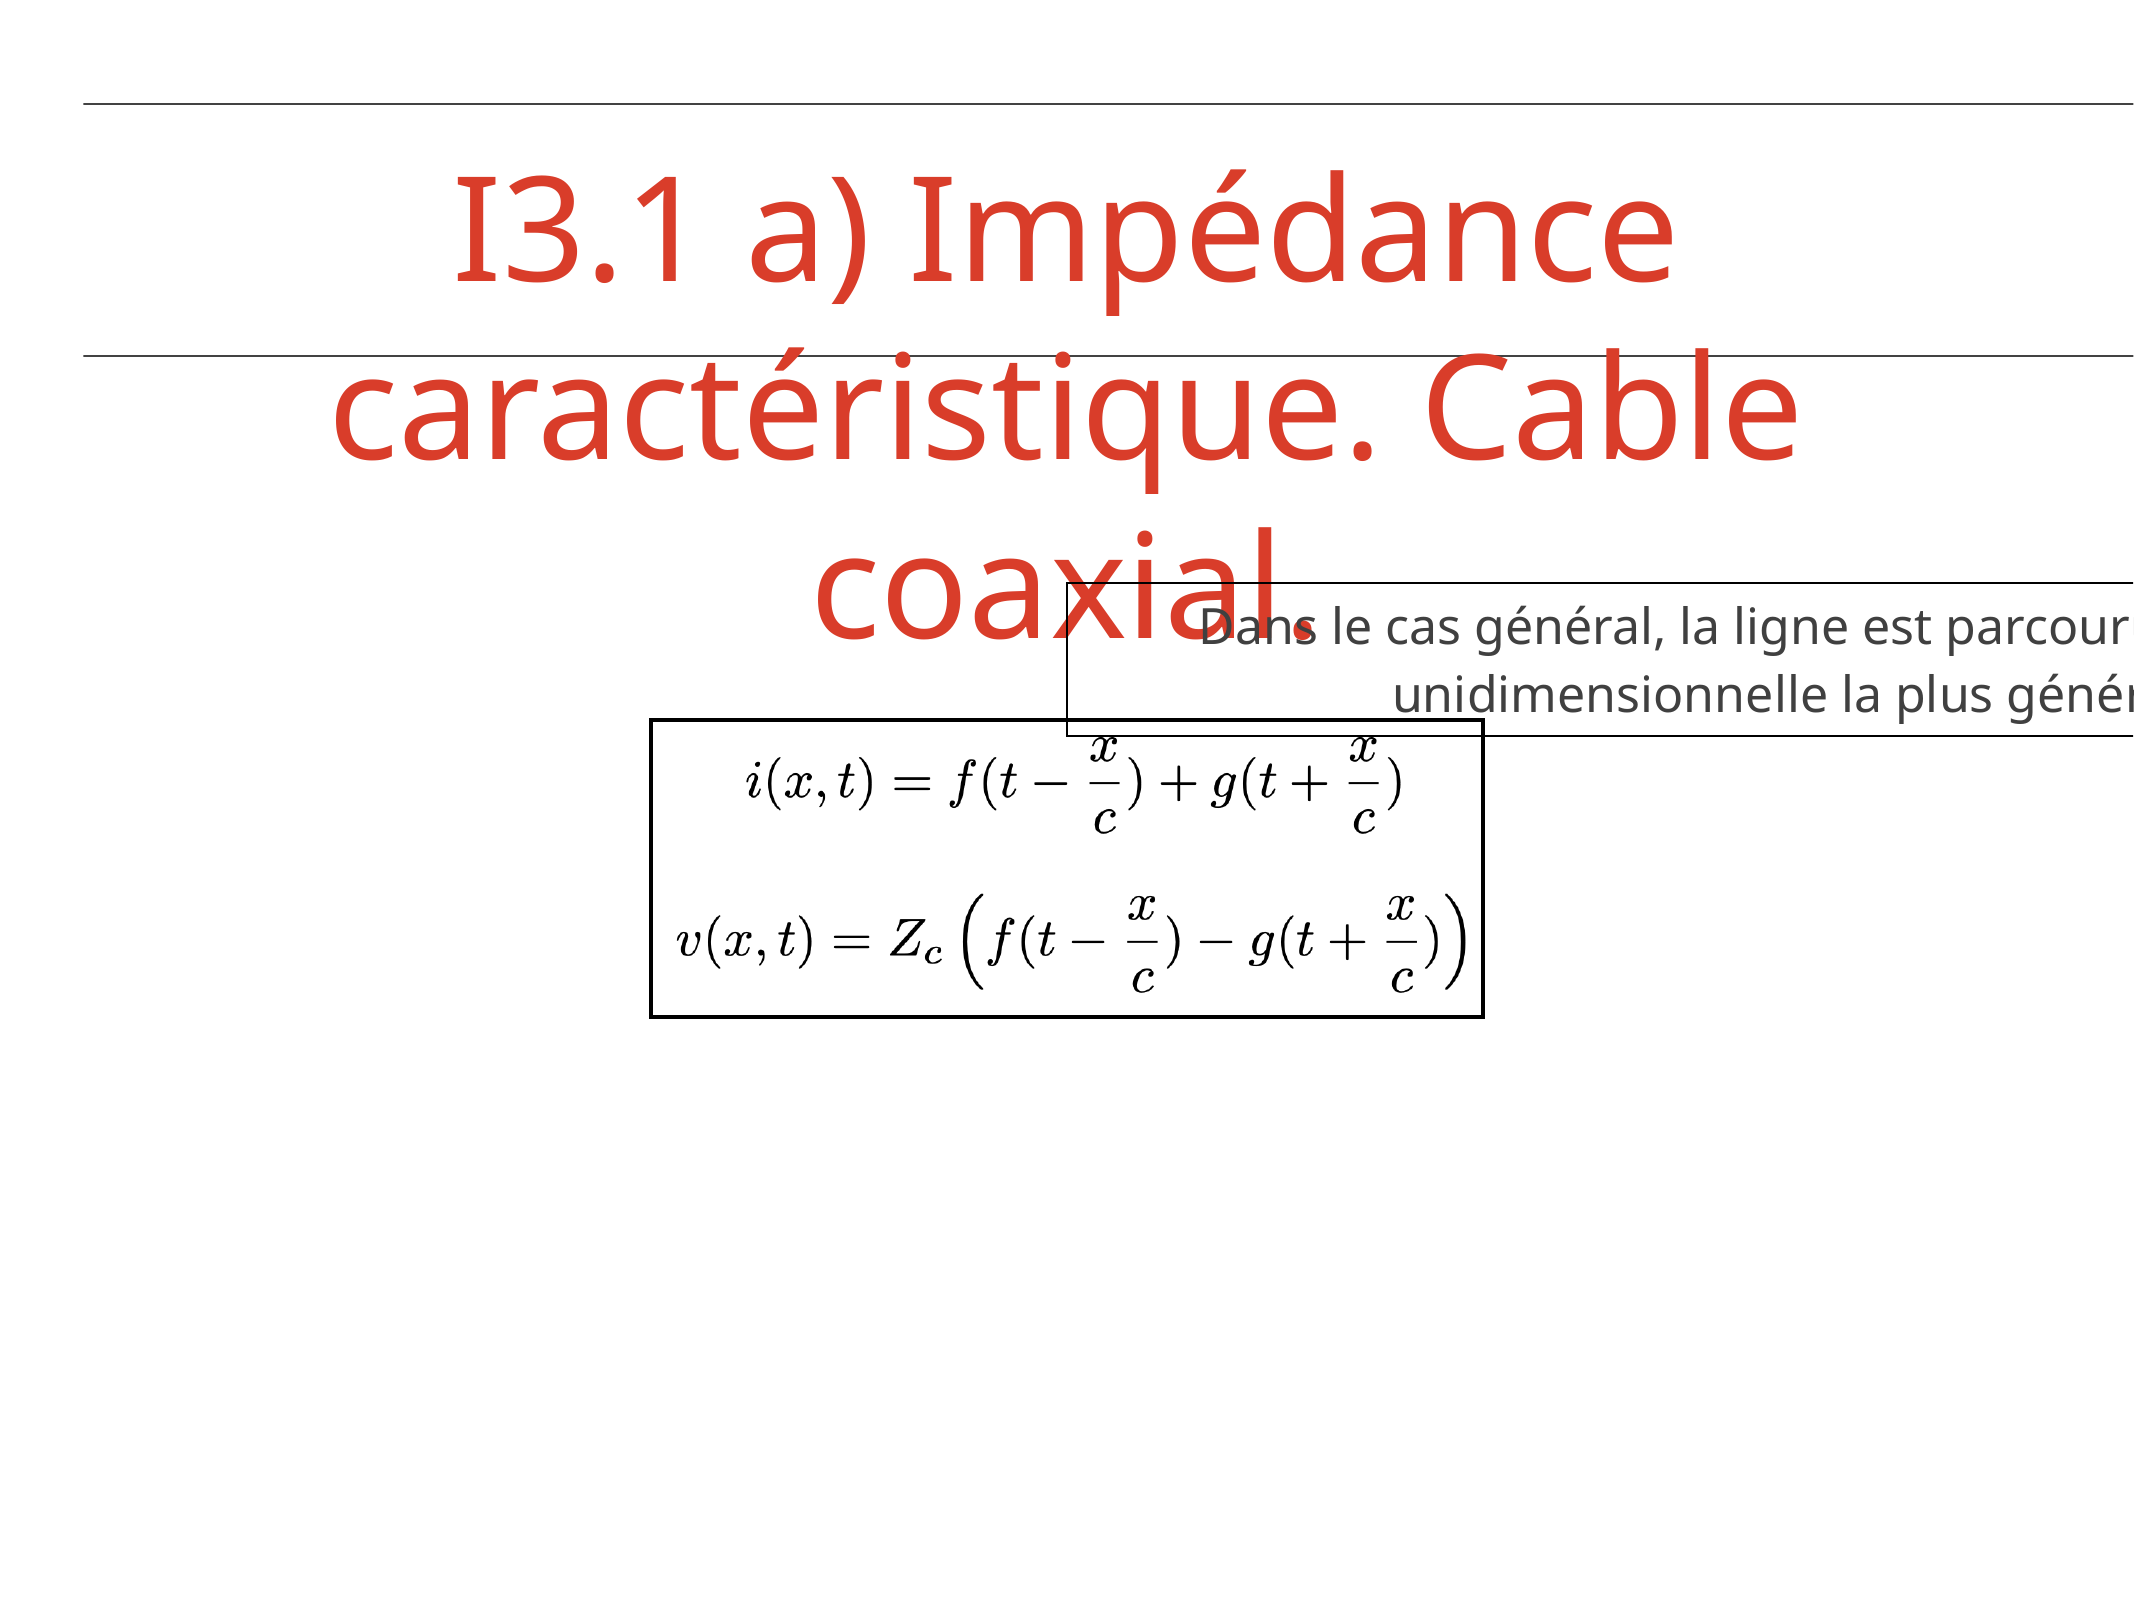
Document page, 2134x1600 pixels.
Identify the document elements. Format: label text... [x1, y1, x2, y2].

text_box Dans le cas général, la ligne est parcourue par l’onde unidimensionnelle la plus générale : [1066, 582, 2134, 717]
picture [1068, 721, 1481, 735]
picture [652, 721, 1481, 1015]
text_box I3.1 a) Impédance caractéristique. Cable coaxial. [83, 131, 2050, 604]
